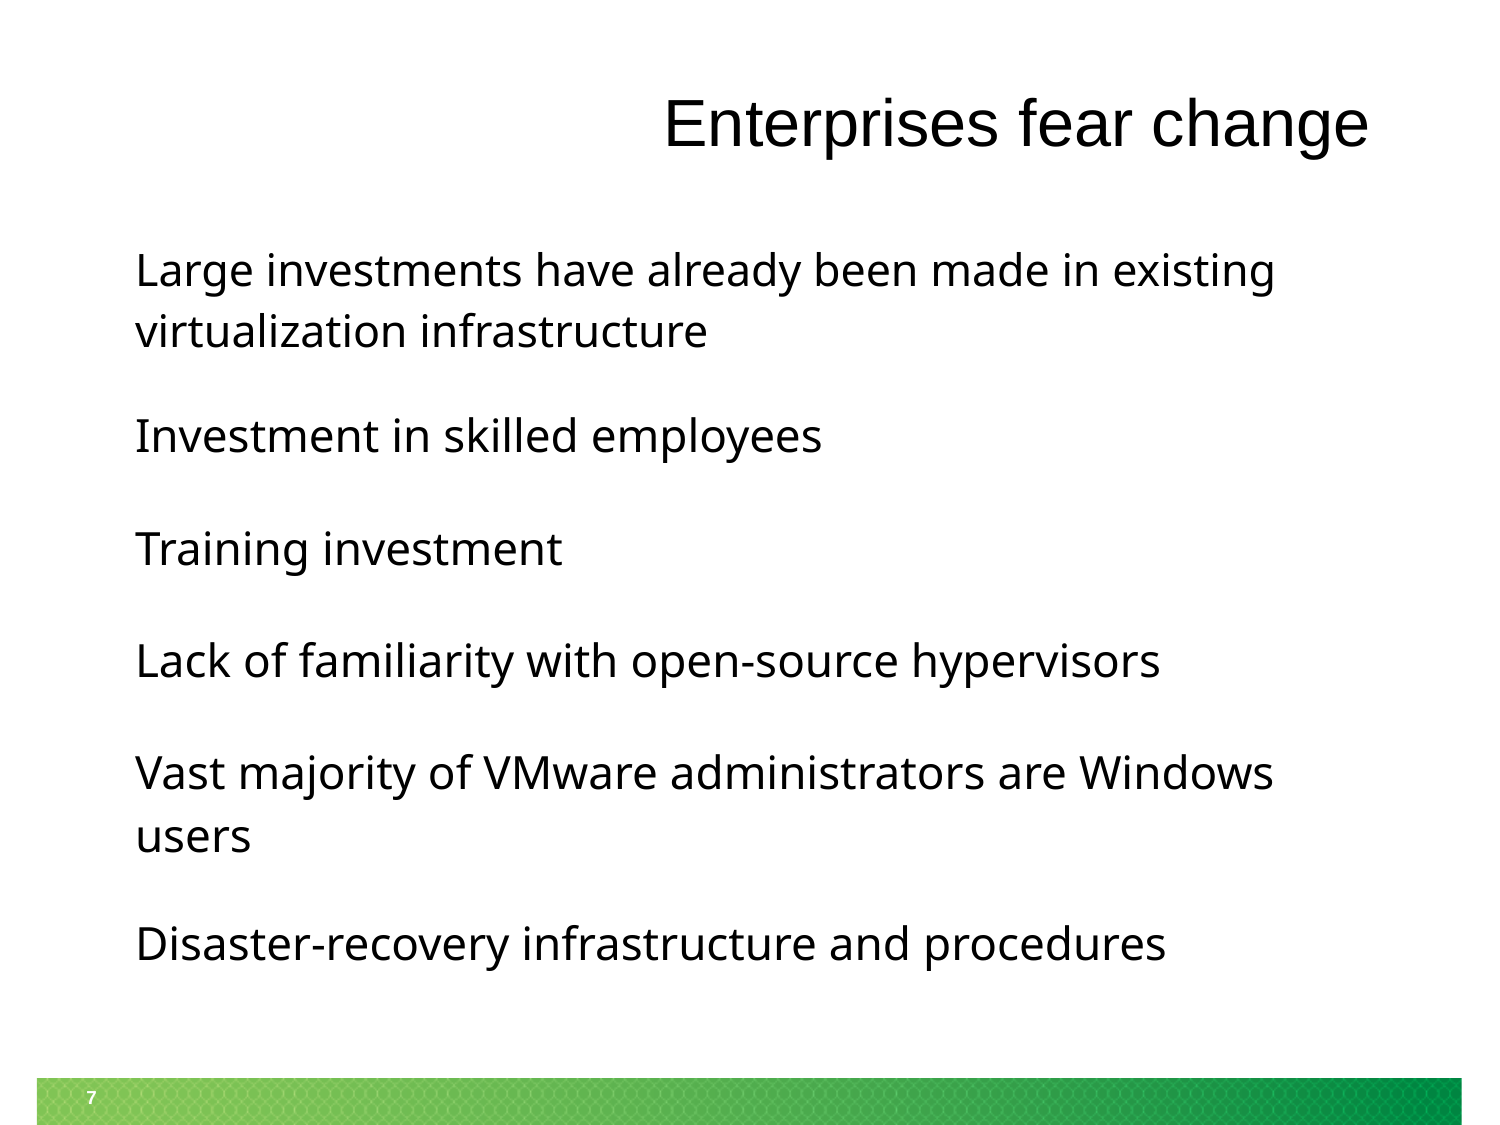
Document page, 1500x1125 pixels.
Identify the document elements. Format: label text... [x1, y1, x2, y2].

title Enterprises fear change [135, 41, 1372, 204]
list Vast majority of VMware administrators are Windows users [135, 740, 1372, 878]
list Disaster-recovery infrastructure and procedures [135, 911, 1372, 1034]
list Large investments have already been made in existing virtualization infrastructure [135, 238, 1372, 361]
list Training investment [135, 516, 1372, 608]
list Investment in skilled employees [135, 403, 1372, 516]
list Lack of familiarity with open-source hypervisors [135, 628, 1372, 720]
picture [36, 1078, 1462, 1125]
